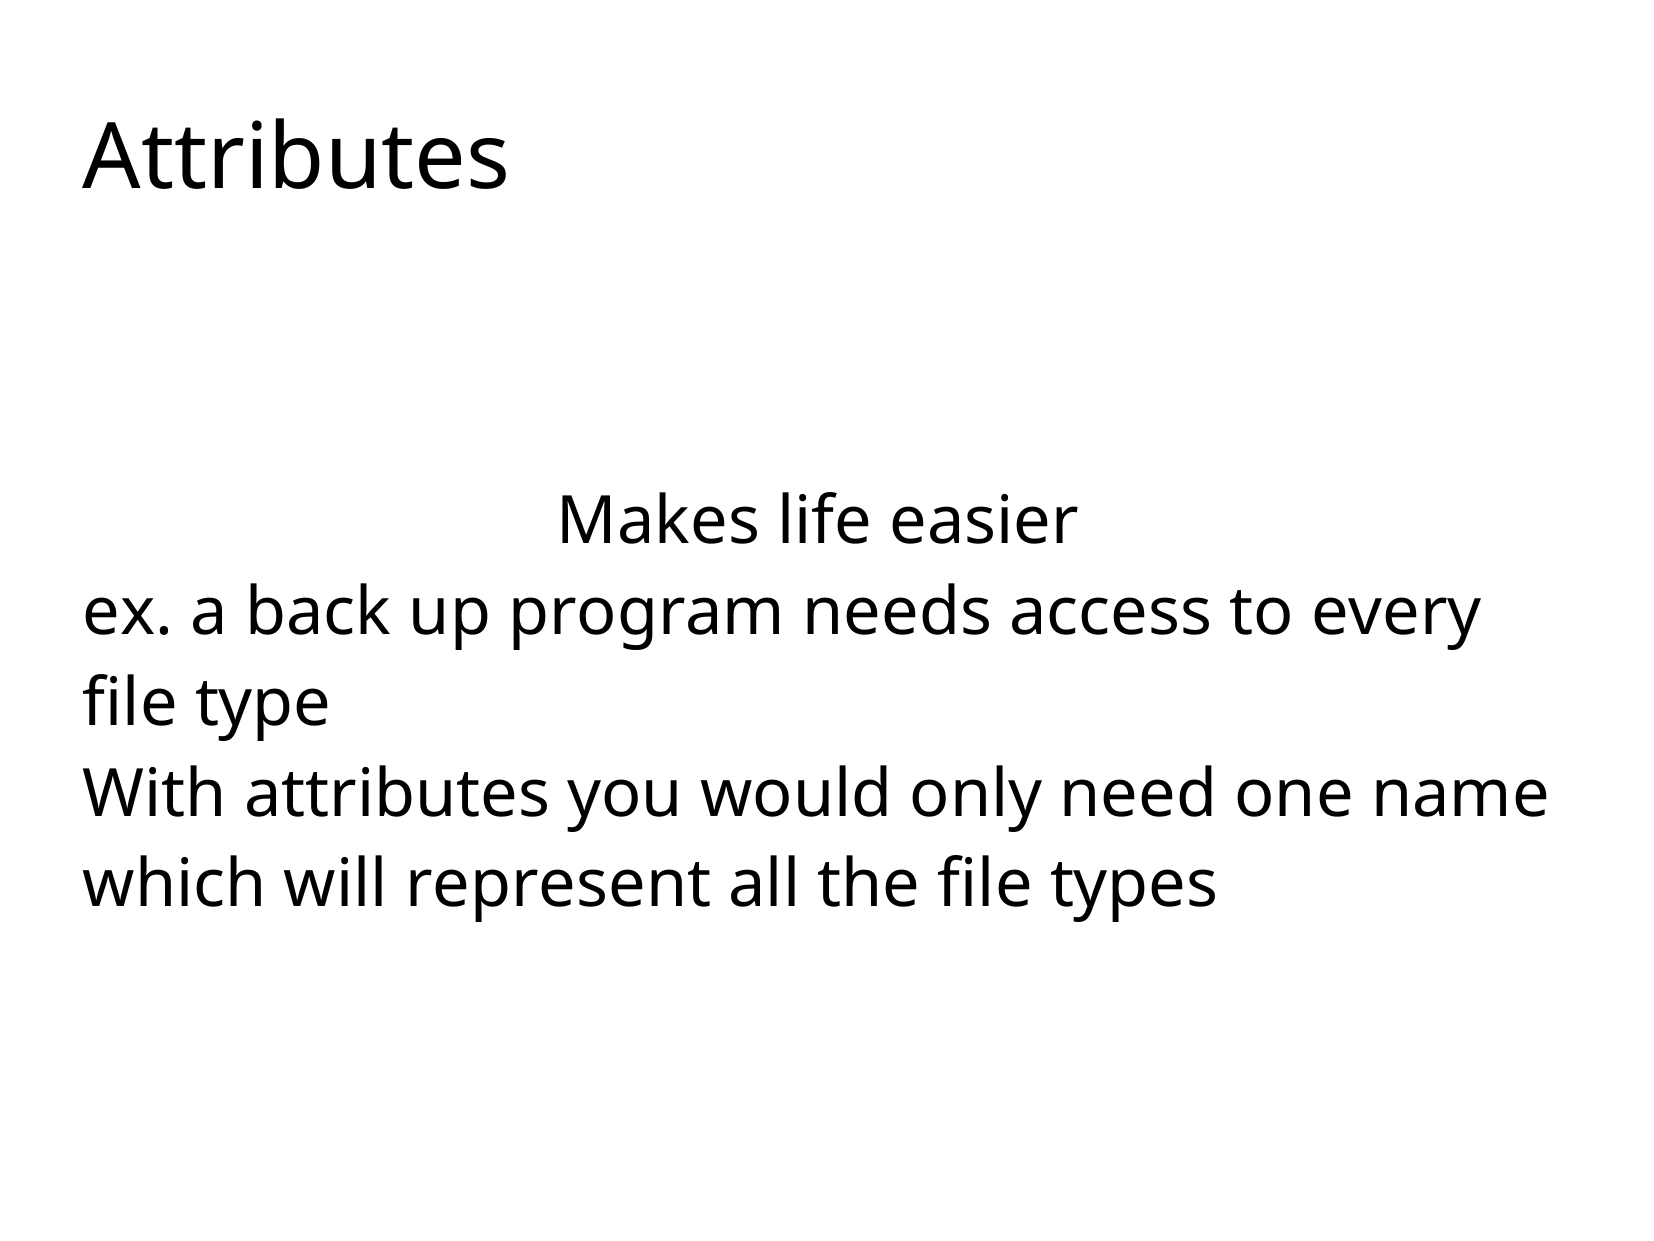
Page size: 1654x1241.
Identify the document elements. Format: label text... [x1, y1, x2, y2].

subtitle Makes life easier ex. a back up program needs access to every file type With attributes you would only need one name which will represent all the file types [82, 297, 1571, 1102]
title Attributes [82, 56, 1571, 250]
